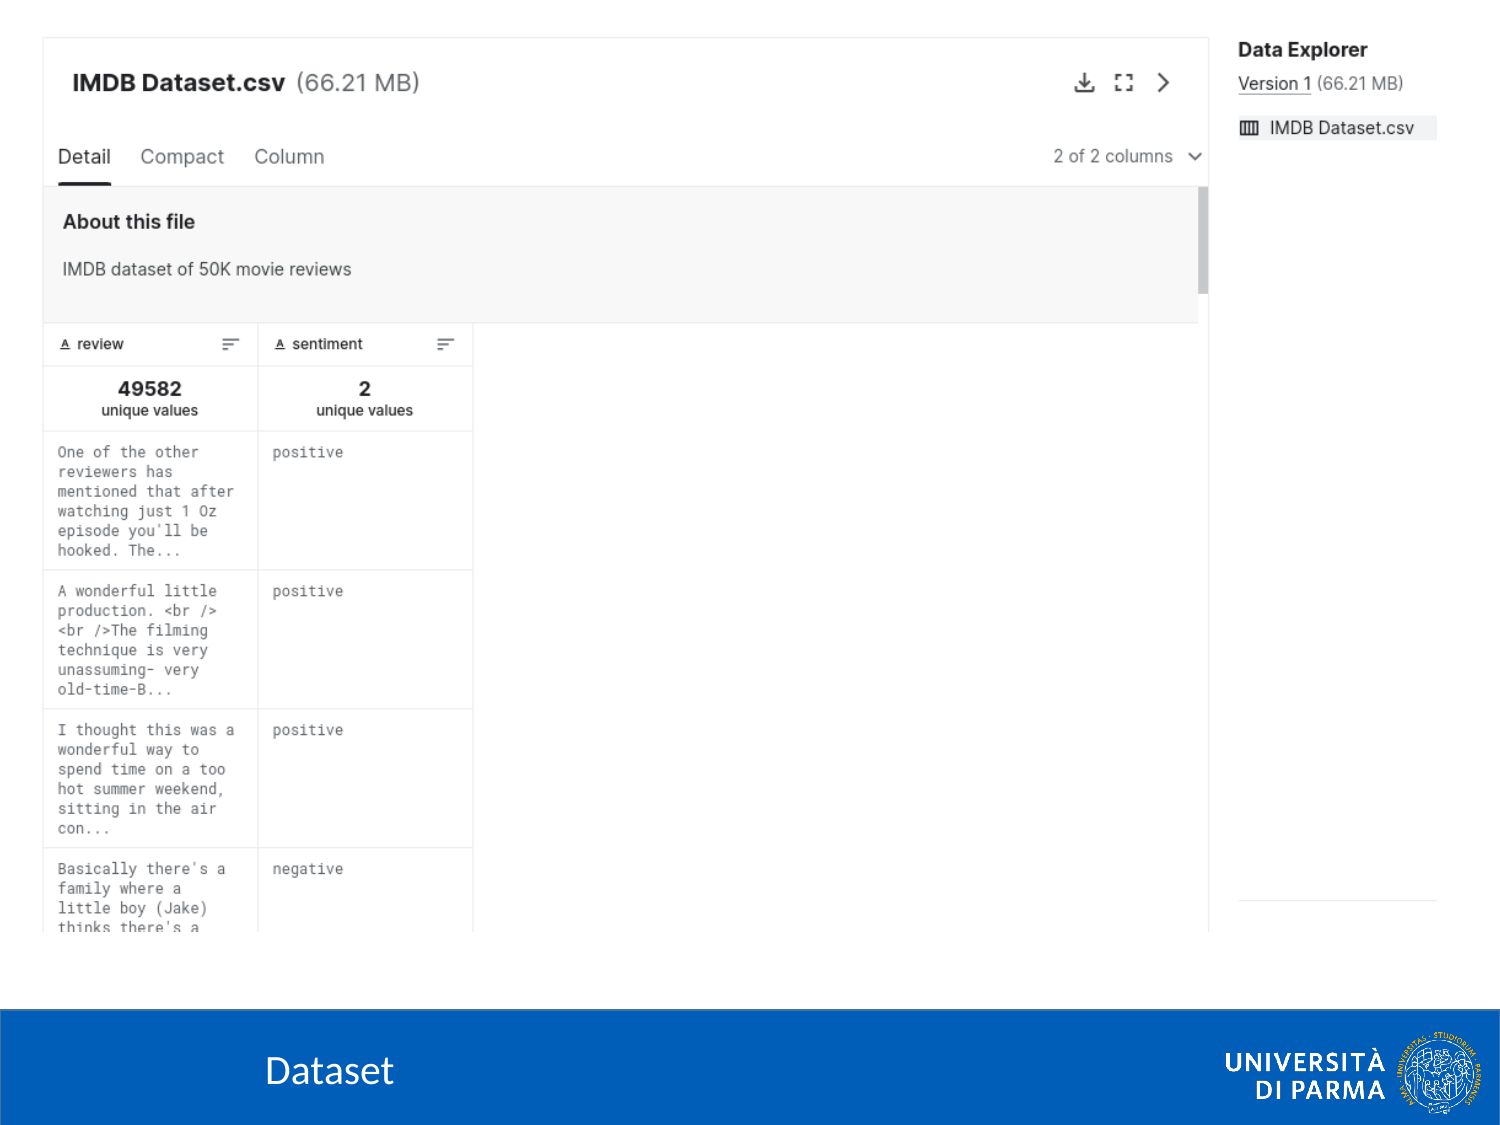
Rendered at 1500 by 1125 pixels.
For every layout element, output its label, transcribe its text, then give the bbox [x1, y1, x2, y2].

picture [13, 15, 1437, 932]
text_box Dataset [250, 1035, 777, 1101]
text_box [0, 1010, 1500, 1125]
picture [1226, 1032, 1481, 1114]
